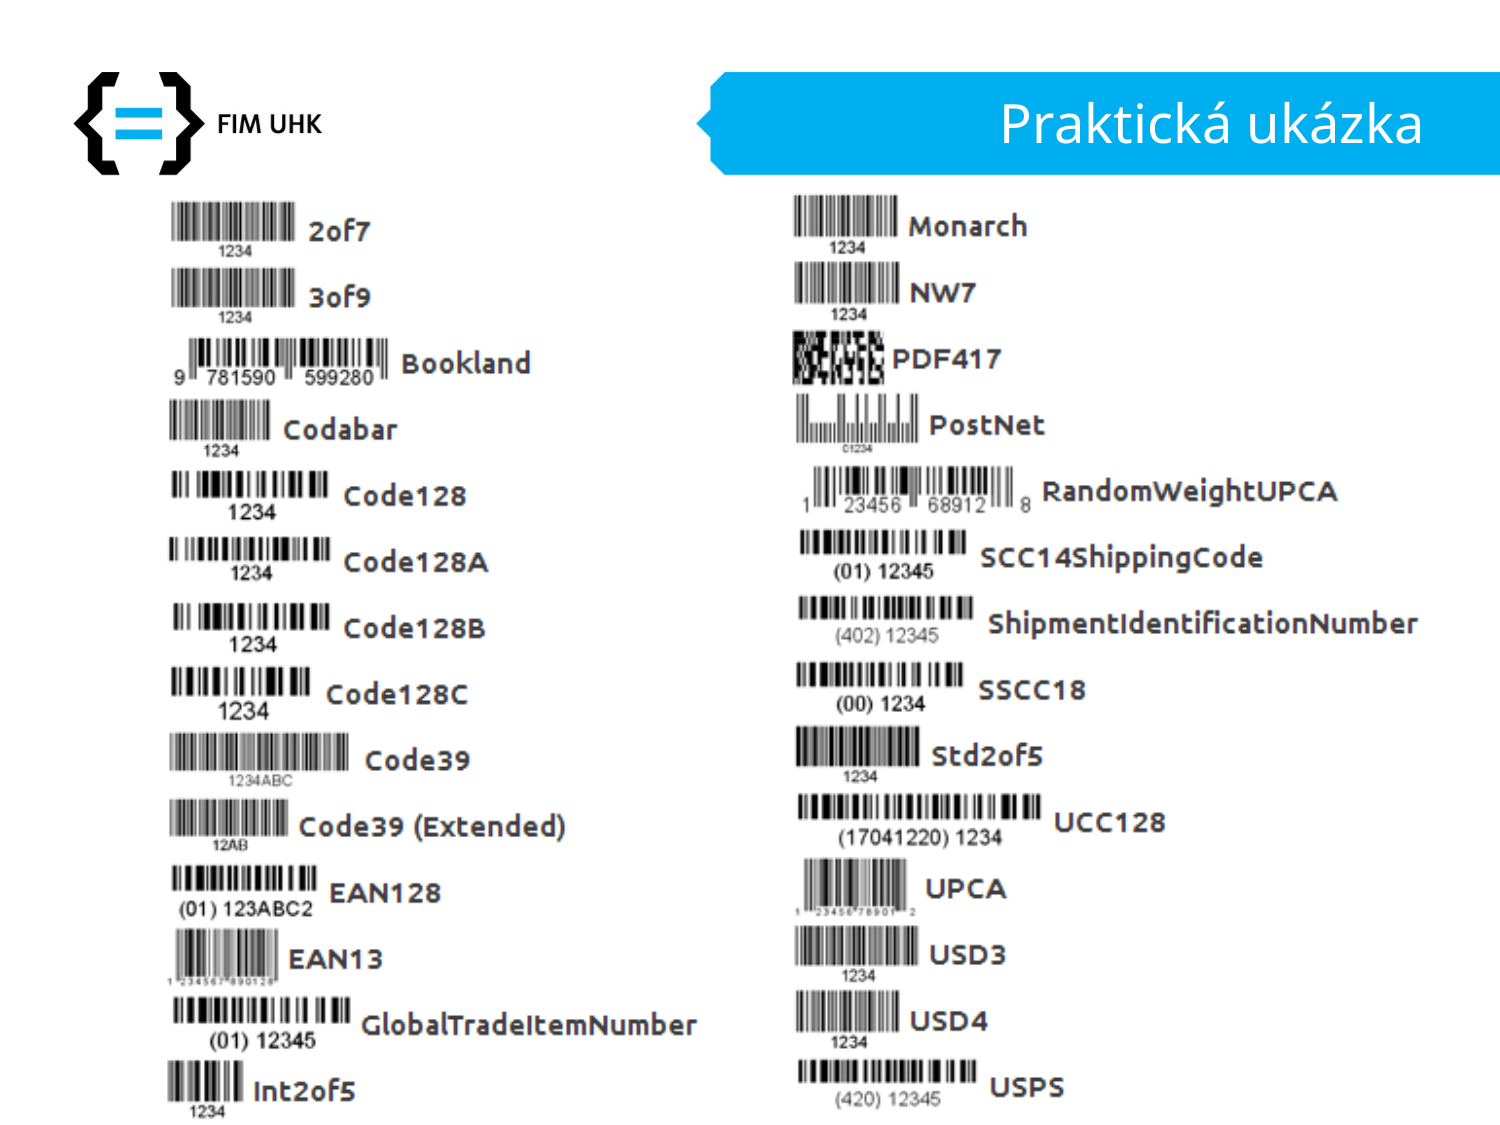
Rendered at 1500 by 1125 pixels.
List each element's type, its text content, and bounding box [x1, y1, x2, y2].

title Praktická ukázka [756, 74, 1425, 170]
picture [0, 0, 1500, 1125]
